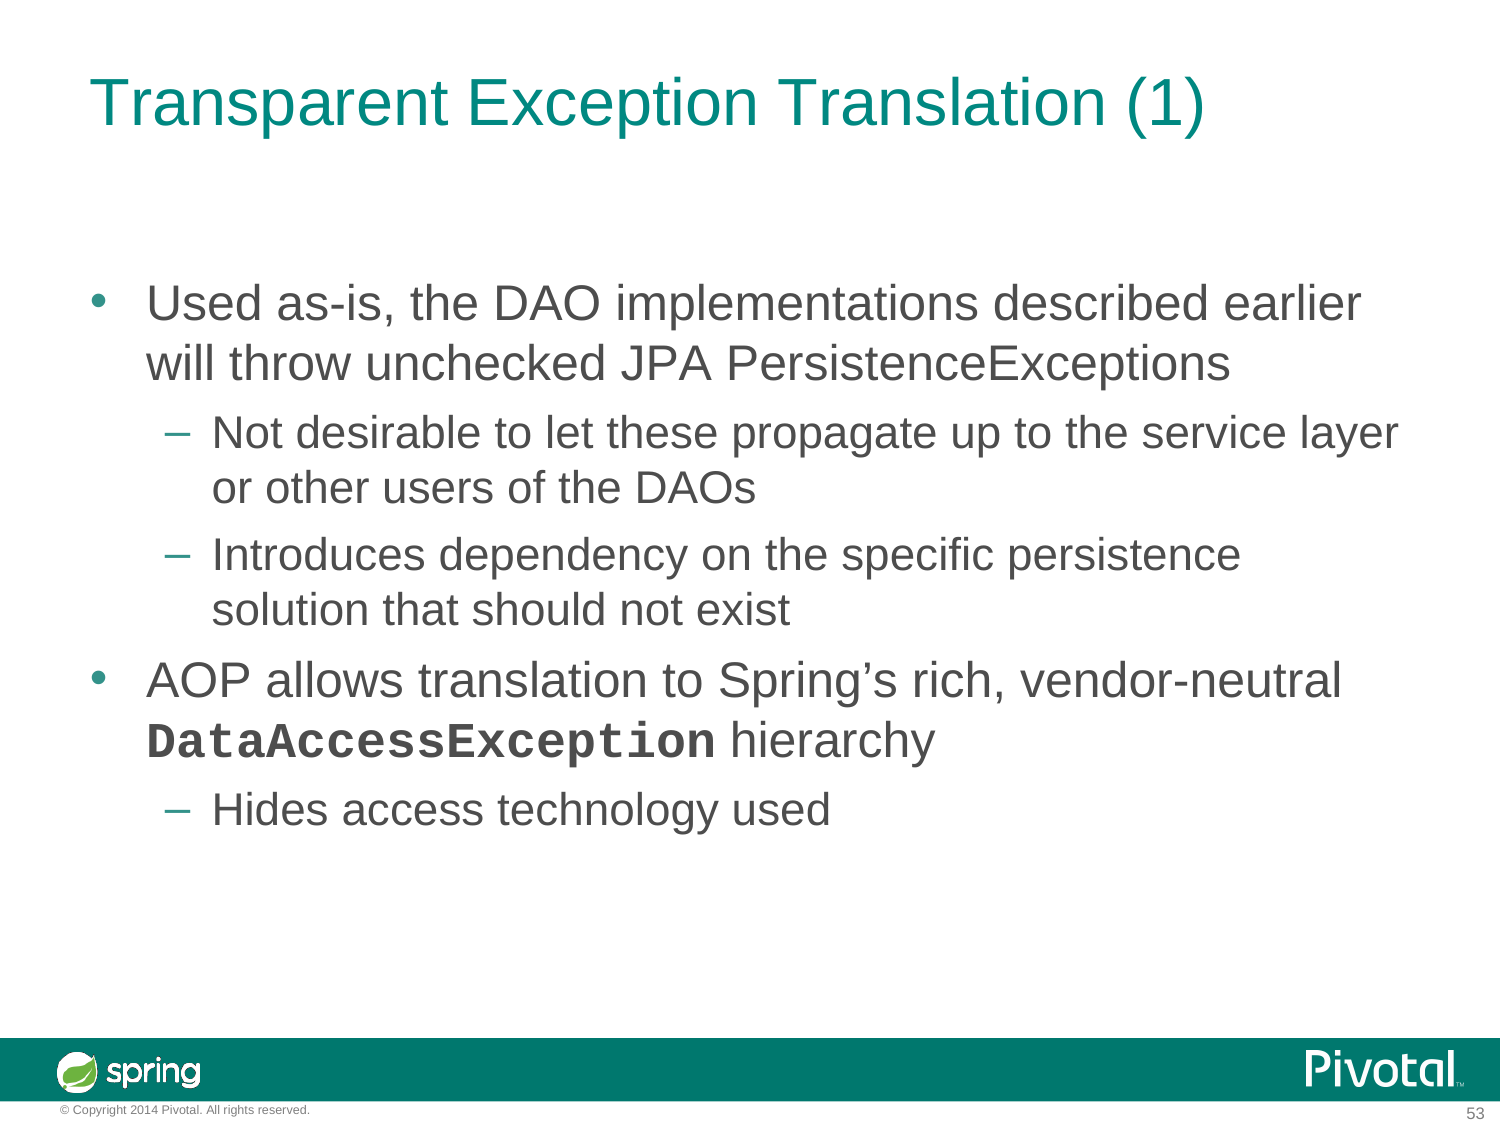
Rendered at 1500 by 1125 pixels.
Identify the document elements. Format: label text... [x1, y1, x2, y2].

title Transparent Exception Translation (1) [75, 45, 1426, 233]
list Used as-is, the DAO implementations described earlier will throw unchecked JPA PersistenceExceptions Not desirable to let these propagate up to the service layer or other users of the DAOs Introduces dependency on the specific persistence solution that should not exist AOP allows translation to Spring’s rich, vendor-neutral DataAccessException hierarchy Hides access technology used [75, 262, 1426, 1005]
picture [1306, 1050, 1464, 1087]
picture [32, 1041, 210, 1103]
